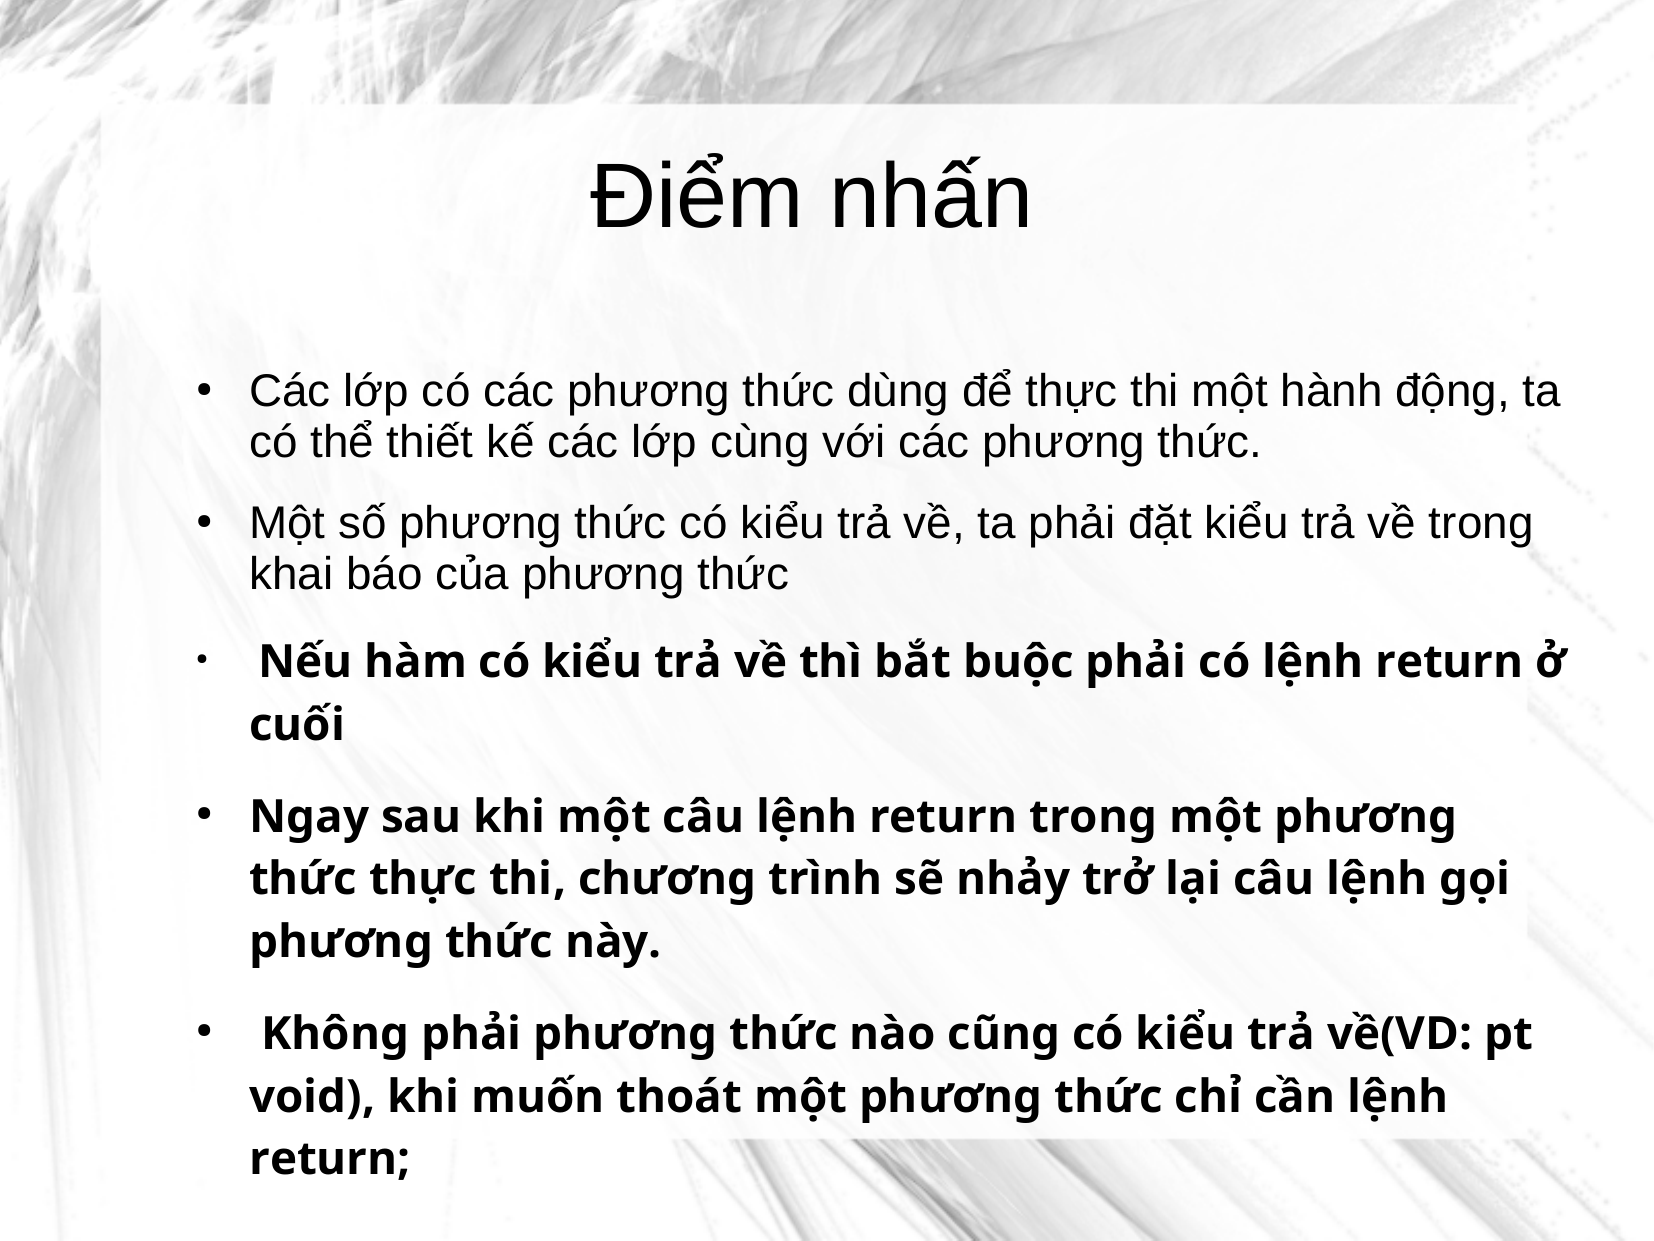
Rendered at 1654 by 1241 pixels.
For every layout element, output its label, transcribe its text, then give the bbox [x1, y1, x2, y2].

picture [0, 0, 1654, 1241]
title Điểm nhấn [118, 112, 1506, 281]
list Các lớp có các phương thức dùng để thực thi một hành động, ta có thể thiết kế các lớp cùng với các phương thức. Một số phương thức có kiểu trả về, ta phải đặt kiểu trả về trong khai báo của phương thức Nếu hàm có kiểu trả về thì bắt buộc phải có lệnh return ở cuối Ngay sau khi một câu lệnh return trong một phương thức thực thi, chương trình sẽ nhảy trở lại câu lệnh gọi phương thức này. Không phải phương thức nào cũng có kiểu trả về(VD: pt void), khi muốn thoát một phương thức chỉ cần lệnh return; [178, 364, 1570, 1147]
